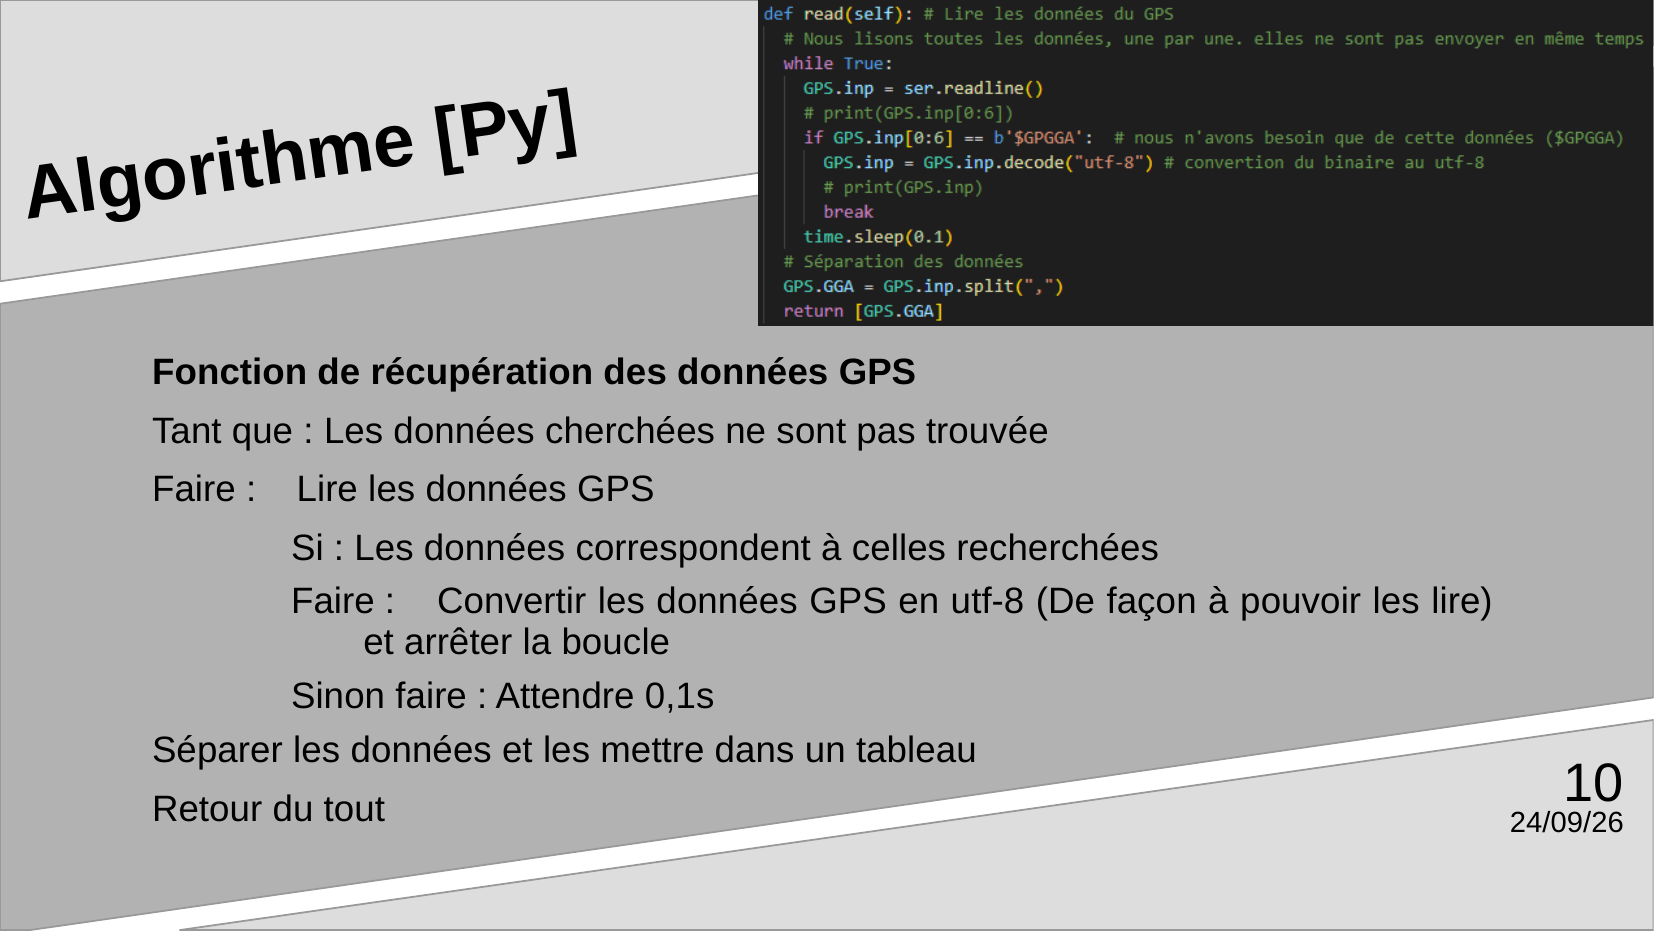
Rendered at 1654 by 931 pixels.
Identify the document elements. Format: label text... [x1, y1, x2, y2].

title Algorithme [Py] [11, 9, 758, 272]
list Fonction de récupération des données GPS Tant que : Les données cherchées ne sont pas trouvée Faire : Lire les données GPS Si : Les données correspondent à celles recherchées Faire : Convertir les données GPS en utf-8 (De façon à pouvoir les lire) et arrêter la boucle Sinon faire : Attendre 0,1s Séparer les données et les mettre dans un tableau Retour du tout [82, 292, 1538, 833]
picture [758, 0, 1654, 326]
